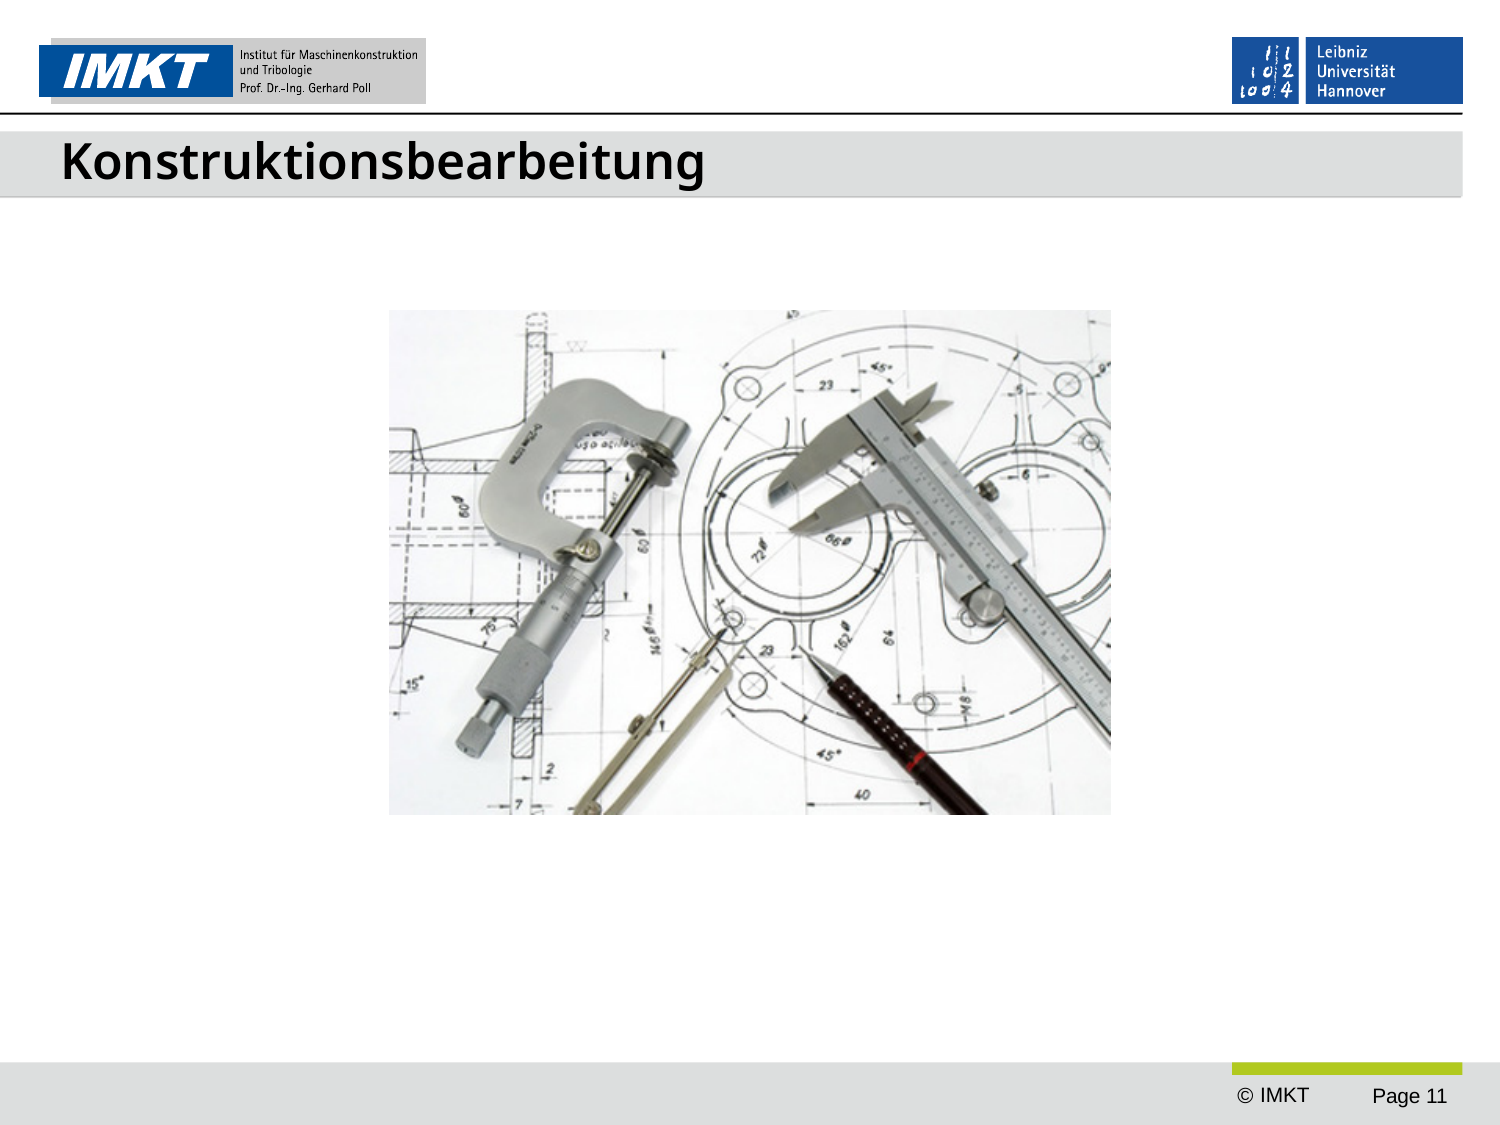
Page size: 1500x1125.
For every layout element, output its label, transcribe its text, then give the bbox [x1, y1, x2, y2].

title Konstruktionsbearbeitung [45, 122, 1395, 180]
picture [389, 310, 1111, 815]
picture [1232, 37, 1463, 104]
